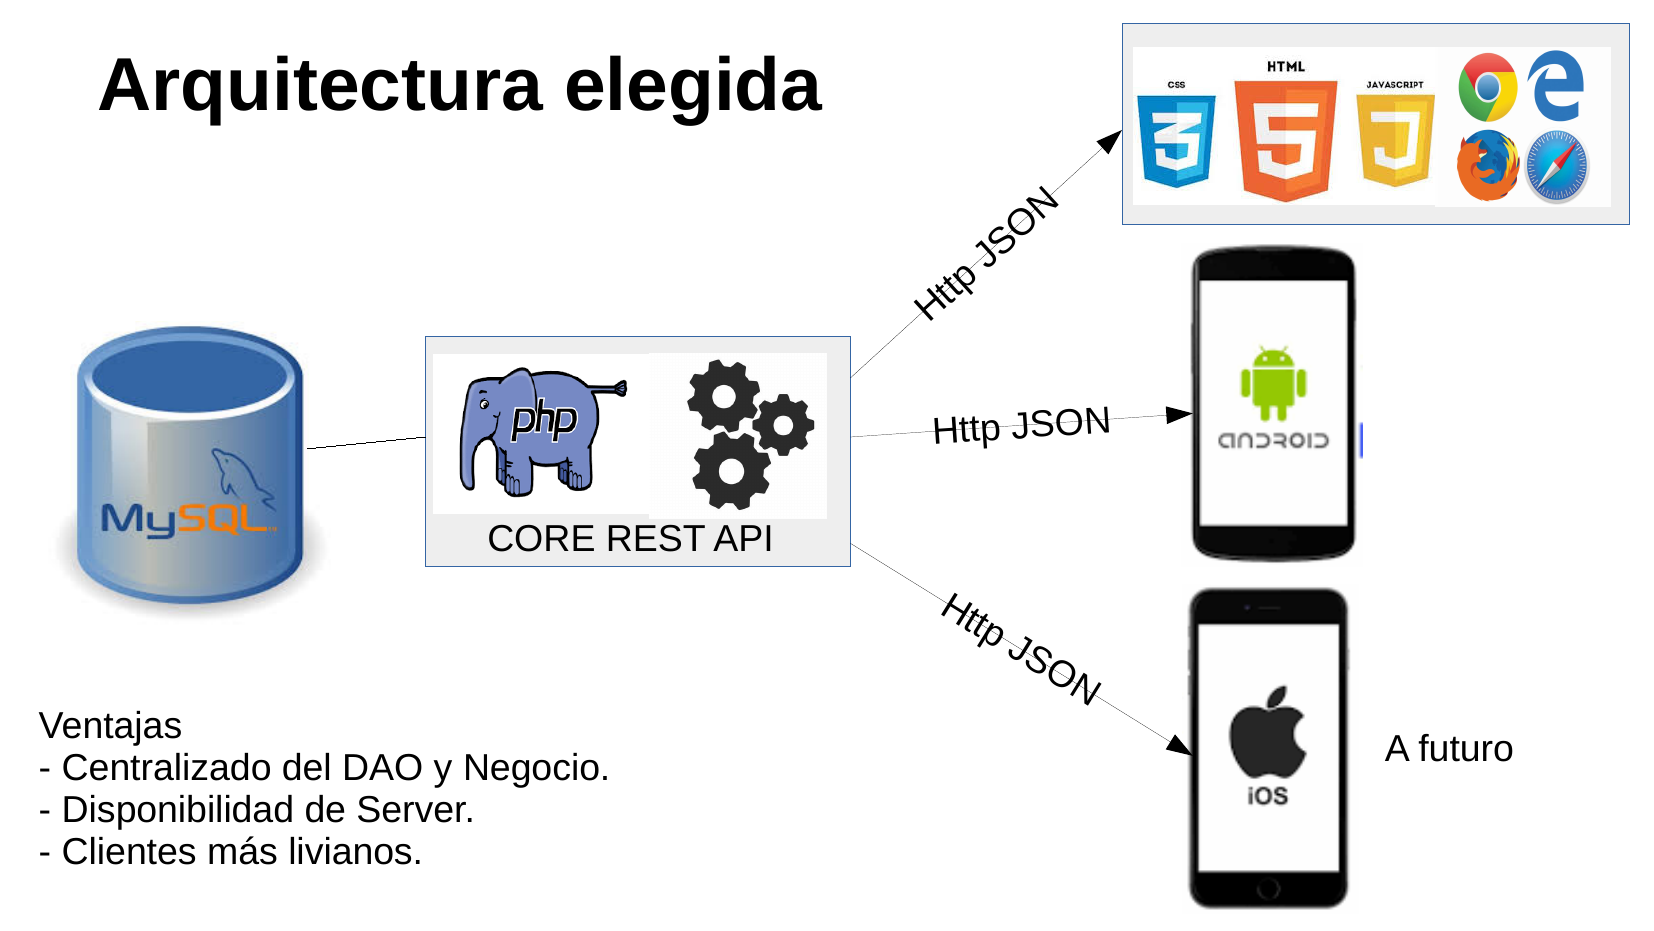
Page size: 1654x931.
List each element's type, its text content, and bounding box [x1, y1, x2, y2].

text_box CORE REST API [472, 510, 789, 567]
text_box [425, 336, 851, 567]
picture [1181, 243, 1363, 567]
text_box A futuro [1370, 720, 1529, 778]
picture [38, 321, 343, 627]
text_box Arquitectura elegida [82, 35, 1004, 219]
picture [433, 353, 827, 519]
picture [1133, 47, 1611, 207]
text_box Ventajas - Centralizado del DAO y Negocio. - Disponibilidad de Server. - Clientes más livianos. [24, 696, 1004, 886]
picture [1182, 584, 1359, 914]
text_box [1122, 23, 1630, 225]
